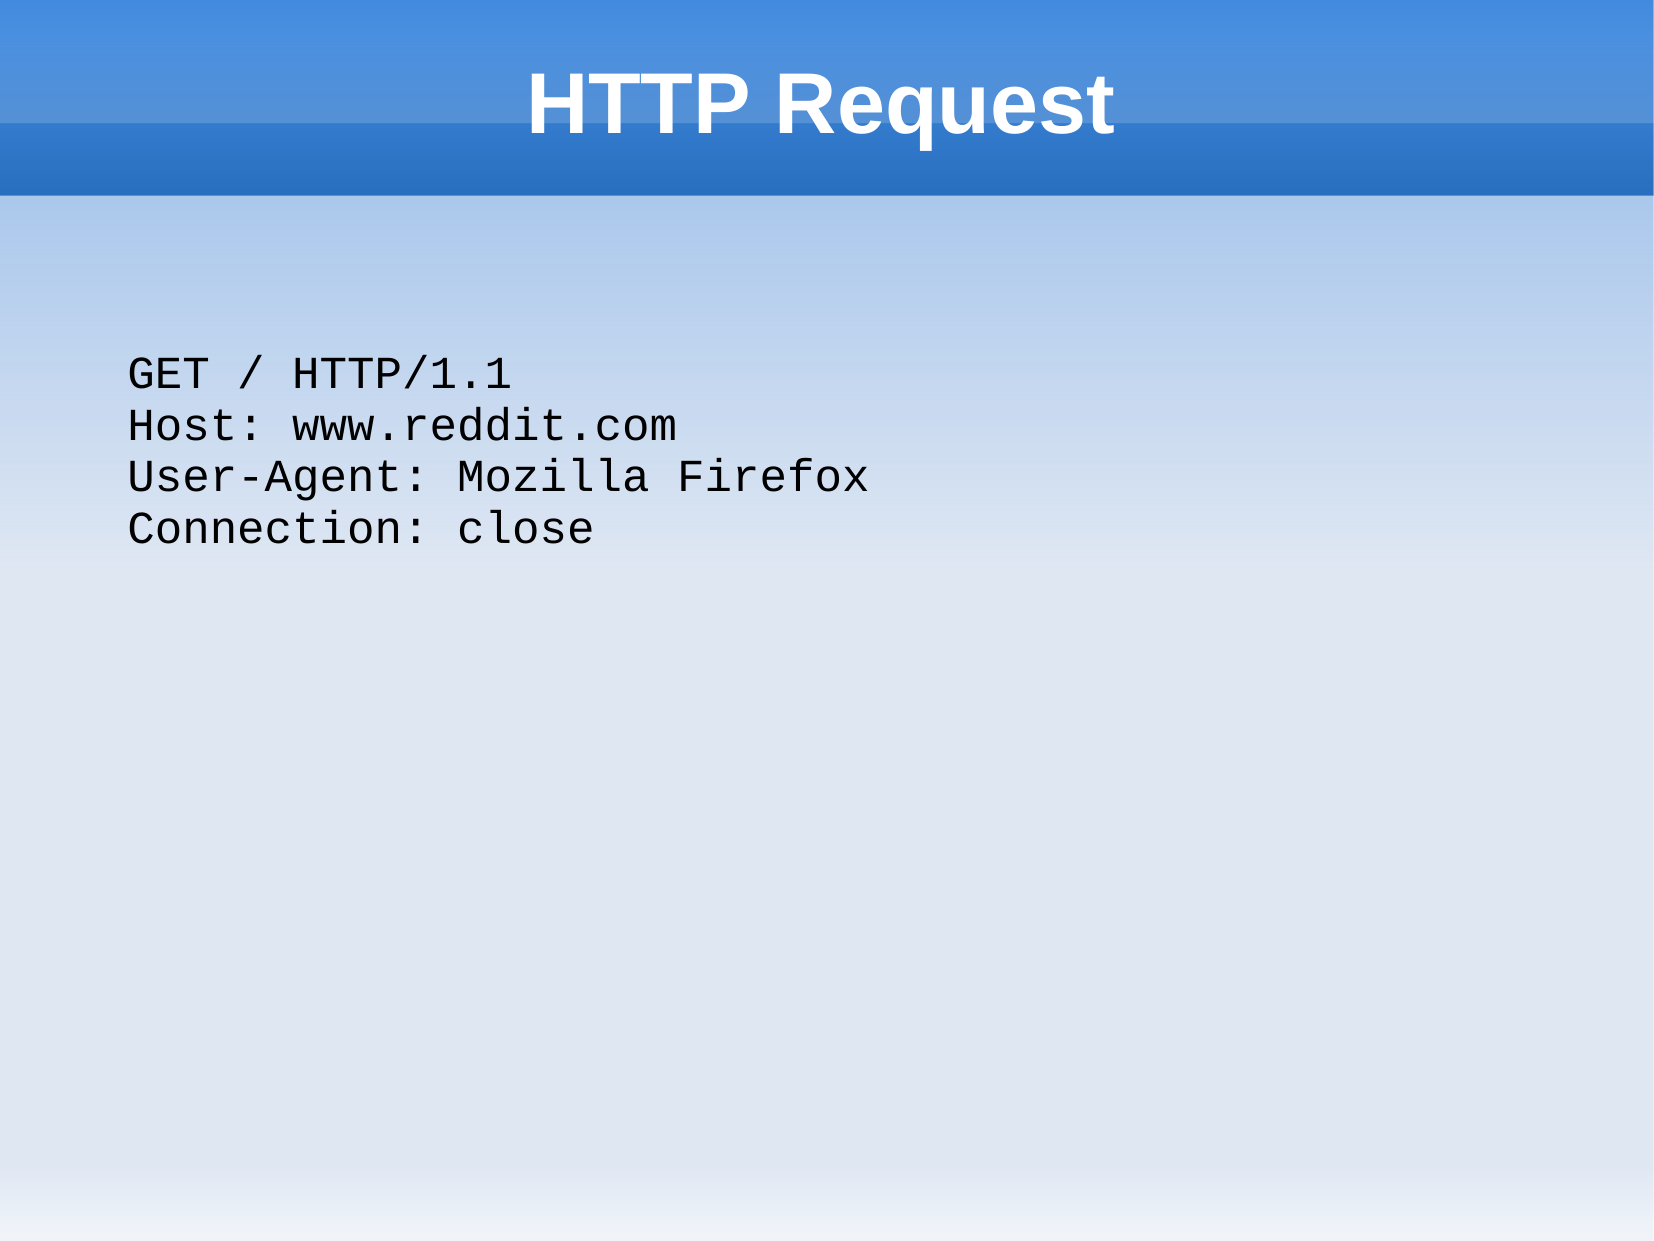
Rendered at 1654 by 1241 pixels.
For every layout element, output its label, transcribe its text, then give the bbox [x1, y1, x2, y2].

picture [0, 0, 1654, 1241]
title HTTP Request [76, 0, 1565, 208]
text_box GET / HTTP/1.1 Host: www.reddit.com User-Agent: Mozilla Firefox Connection: close [112, 343, 1126, 676]
